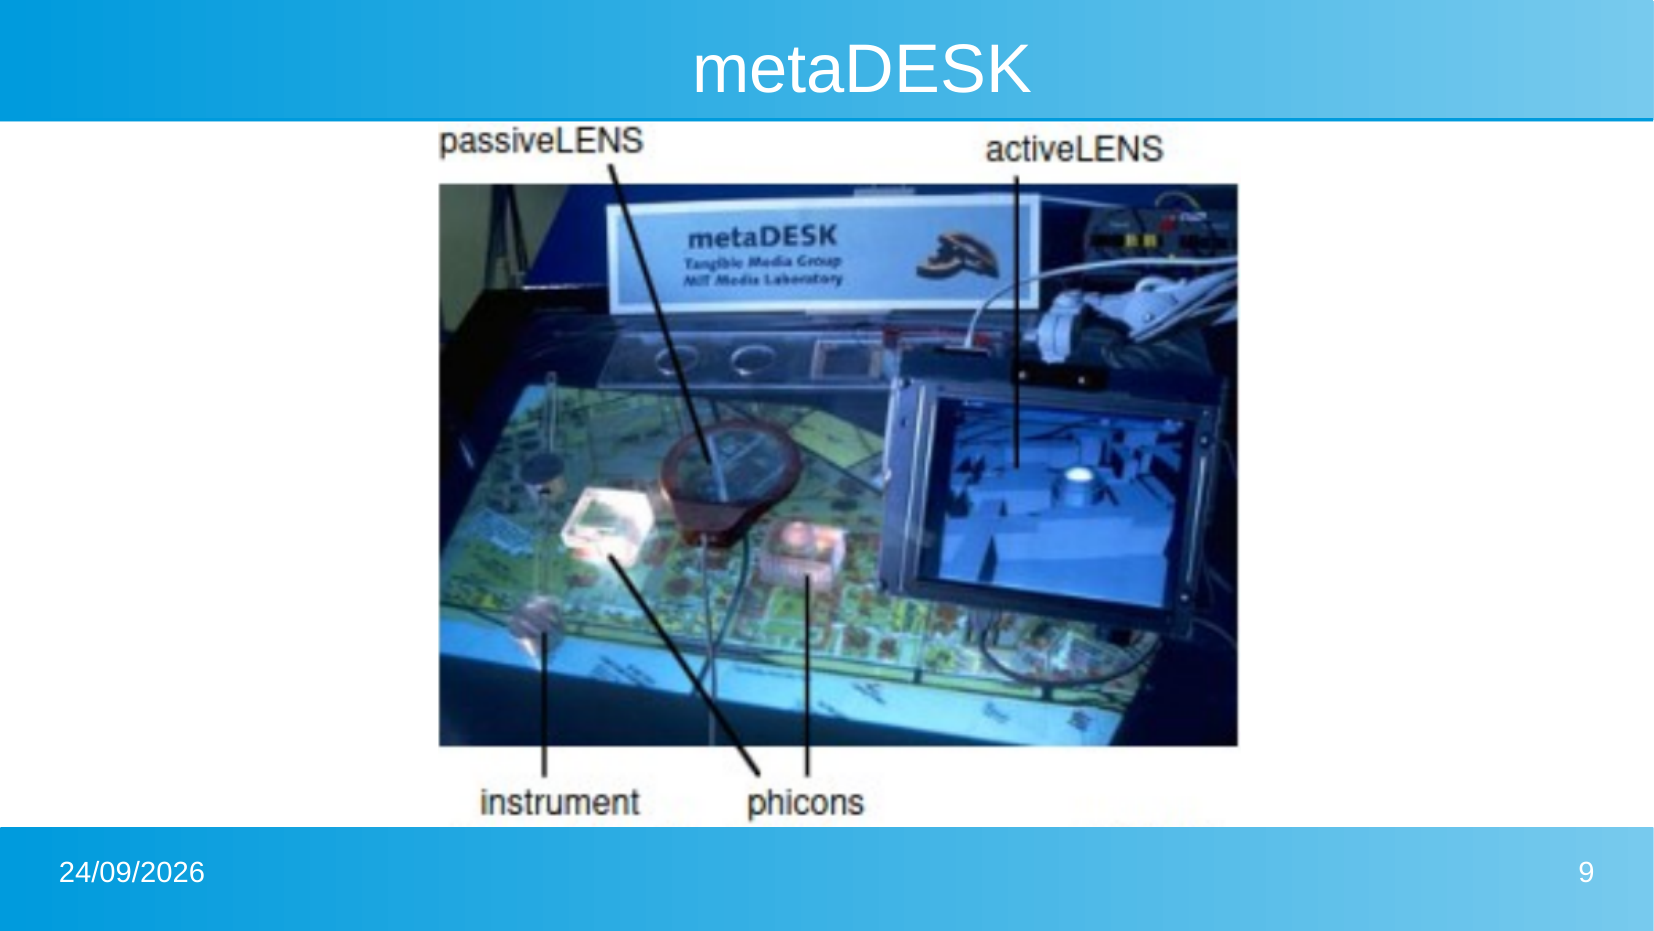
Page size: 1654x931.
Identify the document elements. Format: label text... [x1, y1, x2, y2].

title metaDESK [59, 29, 1595, 108]
picture [438, 123, 1241, 827]
